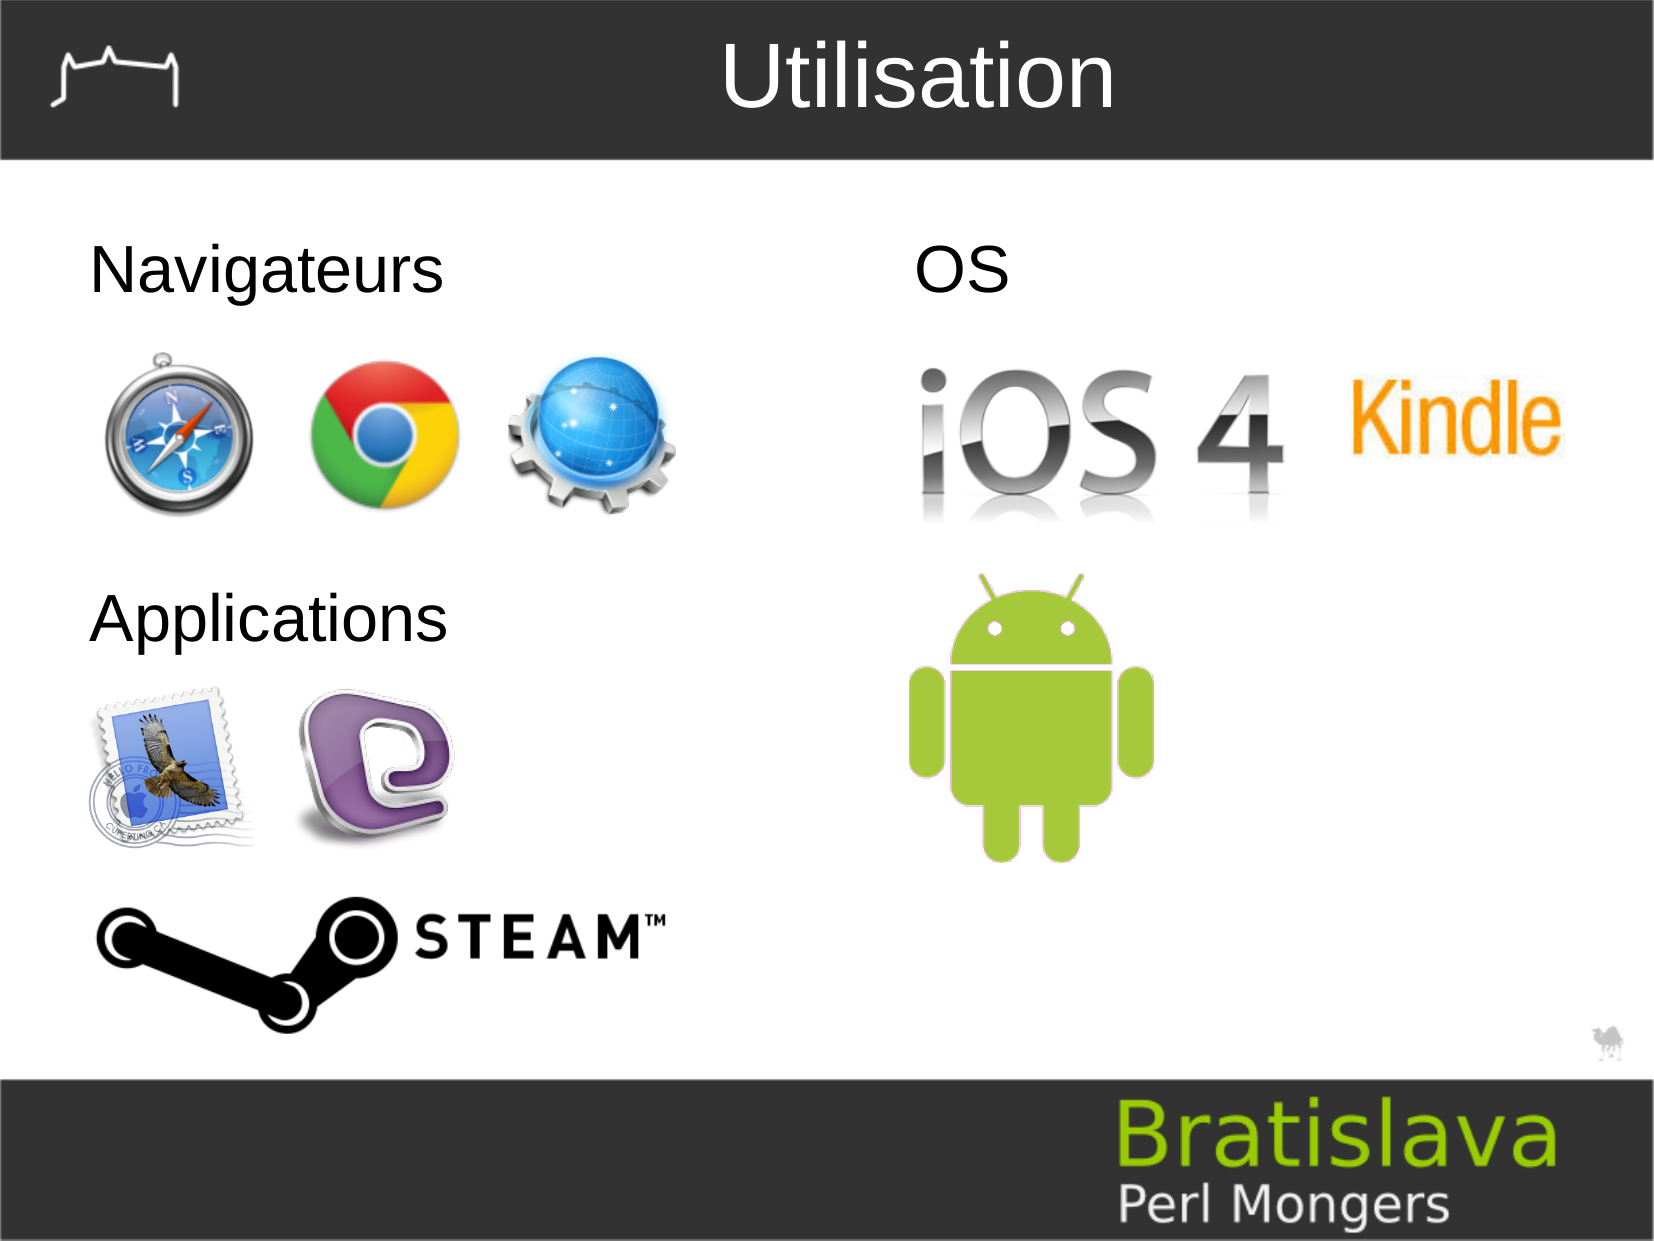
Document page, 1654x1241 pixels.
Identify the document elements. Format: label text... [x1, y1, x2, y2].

text_box Applications [75, 573, 713, 664]
text_box Navigateurs [75, 225, 713, 315]
text_box OS [900, 225, 1538, 315]
title Utilisation [193, 24, 1645, 128]
picture [0, 0, 1654, 1241]
